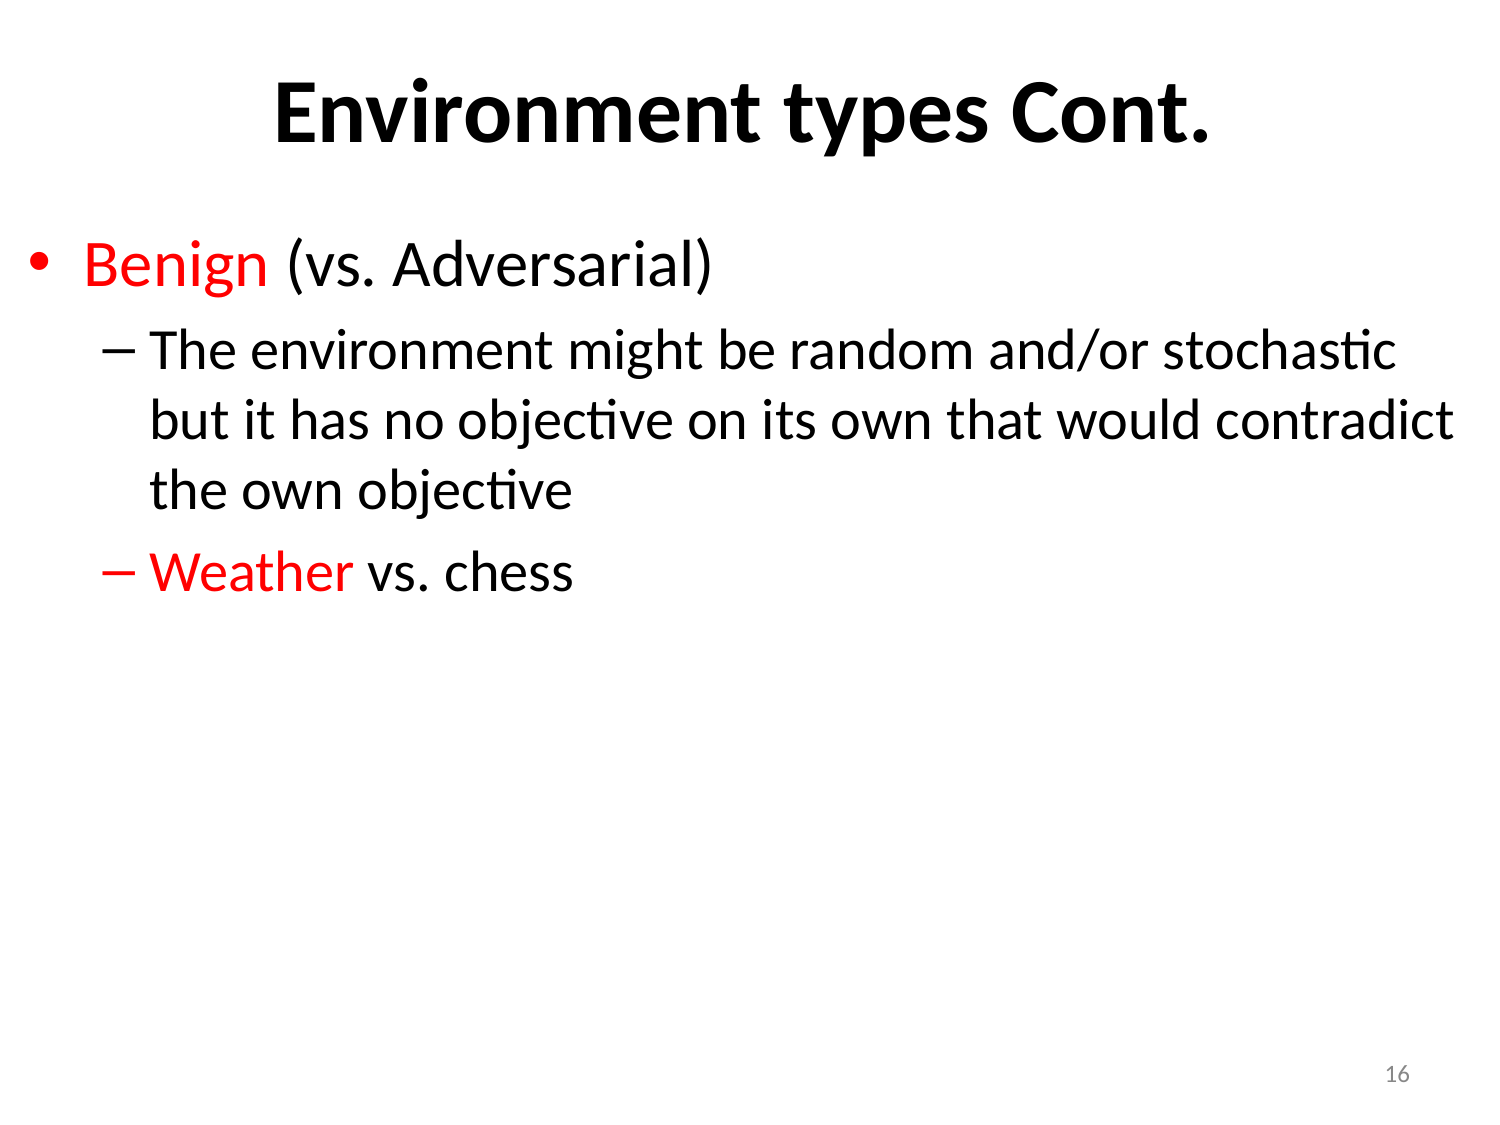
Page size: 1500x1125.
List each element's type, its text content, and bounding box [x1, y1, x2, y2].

title Environment types Cont. [12, 12, 1475, 200]
list Benign (vs. Adversarial) The environment might be random and/or stochastic but it has no objective on its own that would contradict the own objective Weather vs. chess [12, 212, 1475, 1088]
slide_number <number> [1074, 1042, 1425, 1103]
